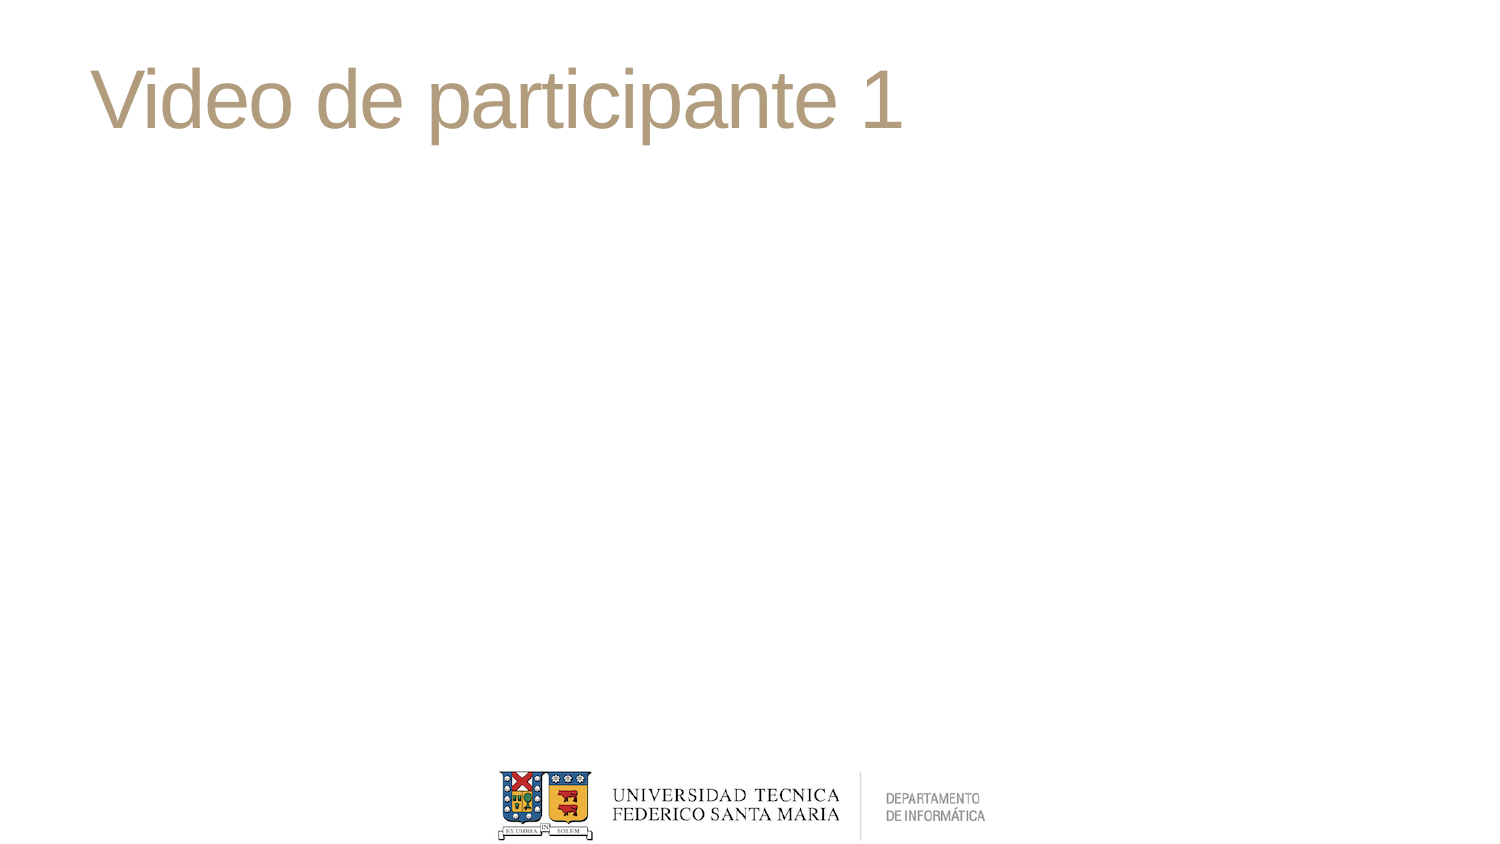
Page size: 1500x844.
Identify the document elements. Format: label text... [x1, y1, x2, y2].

picture [494, 767, 1006, 842]
title Video de participante 1 [75, 33, 1425, 156]
